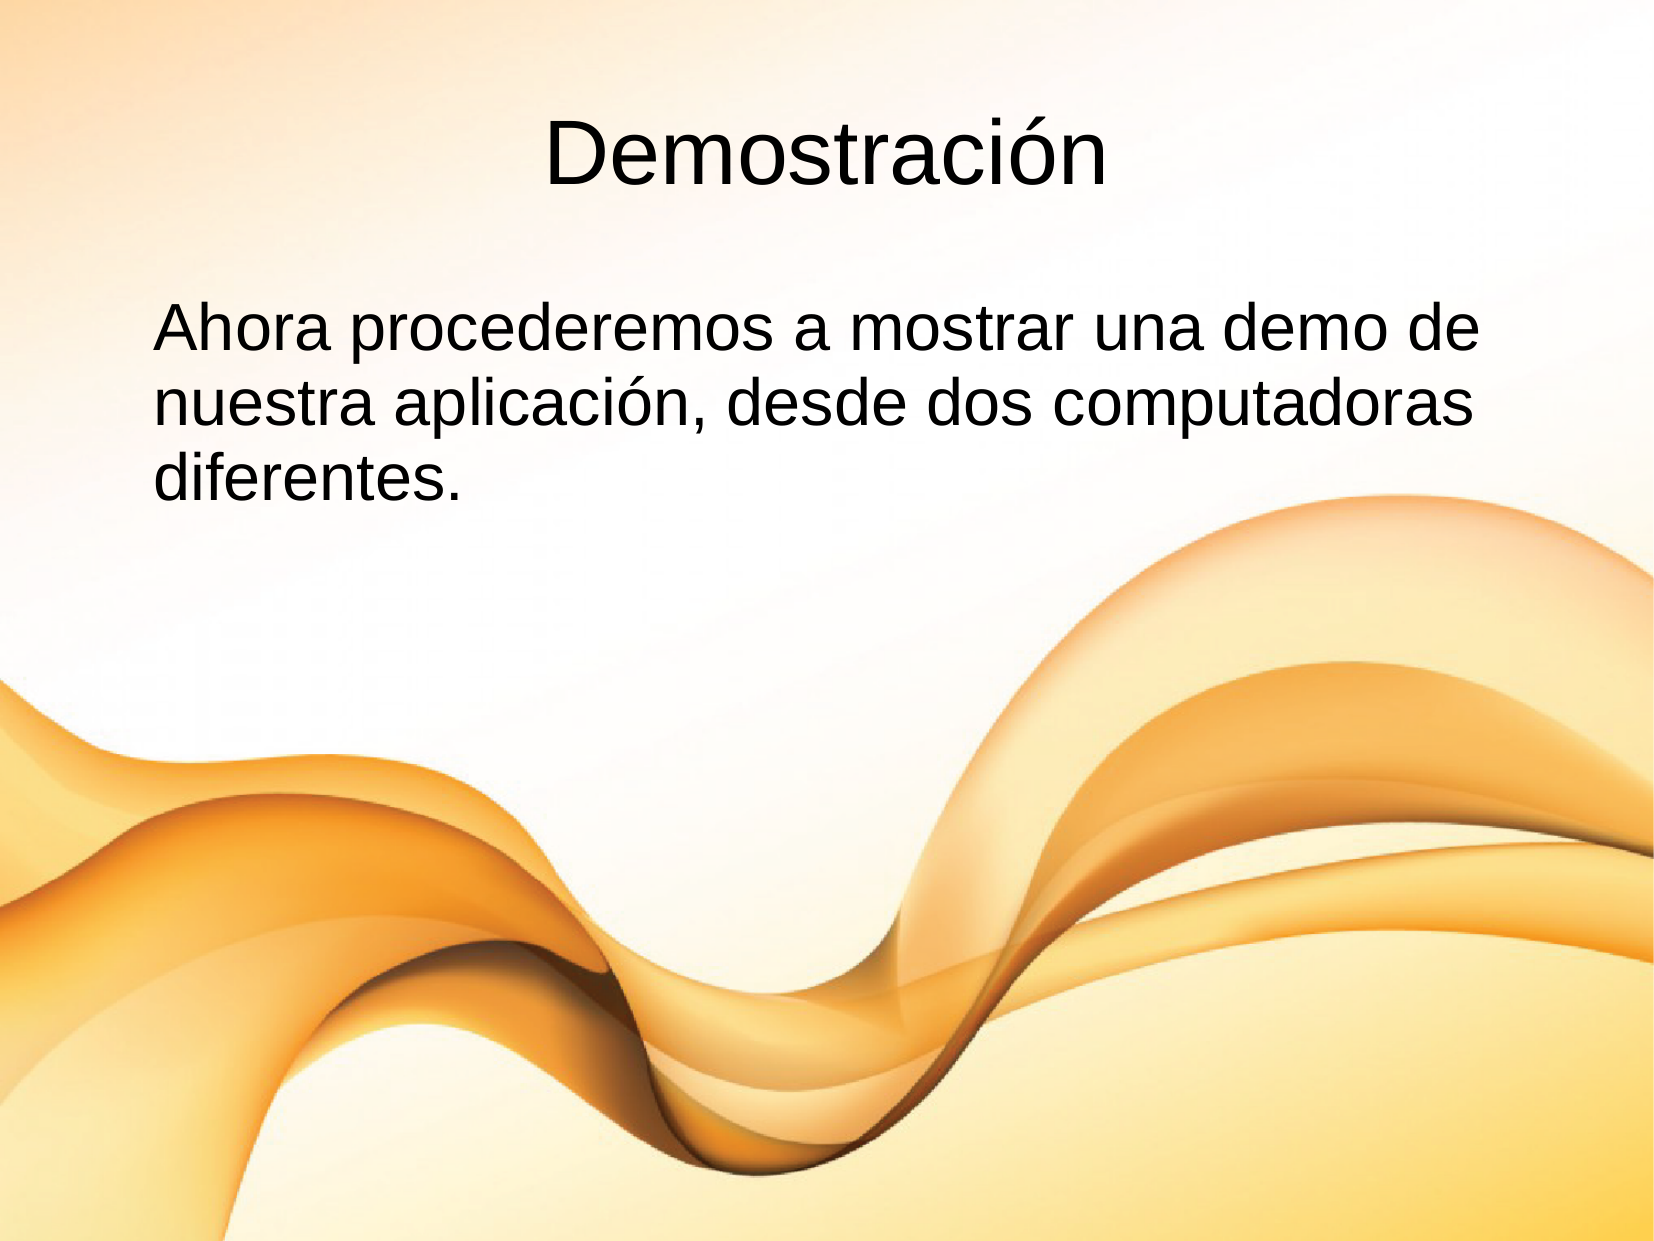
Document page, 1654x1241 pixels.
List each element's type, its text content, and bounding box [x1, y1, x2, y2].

picture [0, 0, 1654, 1241]
title Demostración [82, 49, 1571, 257]
list Ahora procederemos a mostrar una demo de nuestra aplicación, desde dos computadoras diferentes. [82, 290, 1571, 1010]
